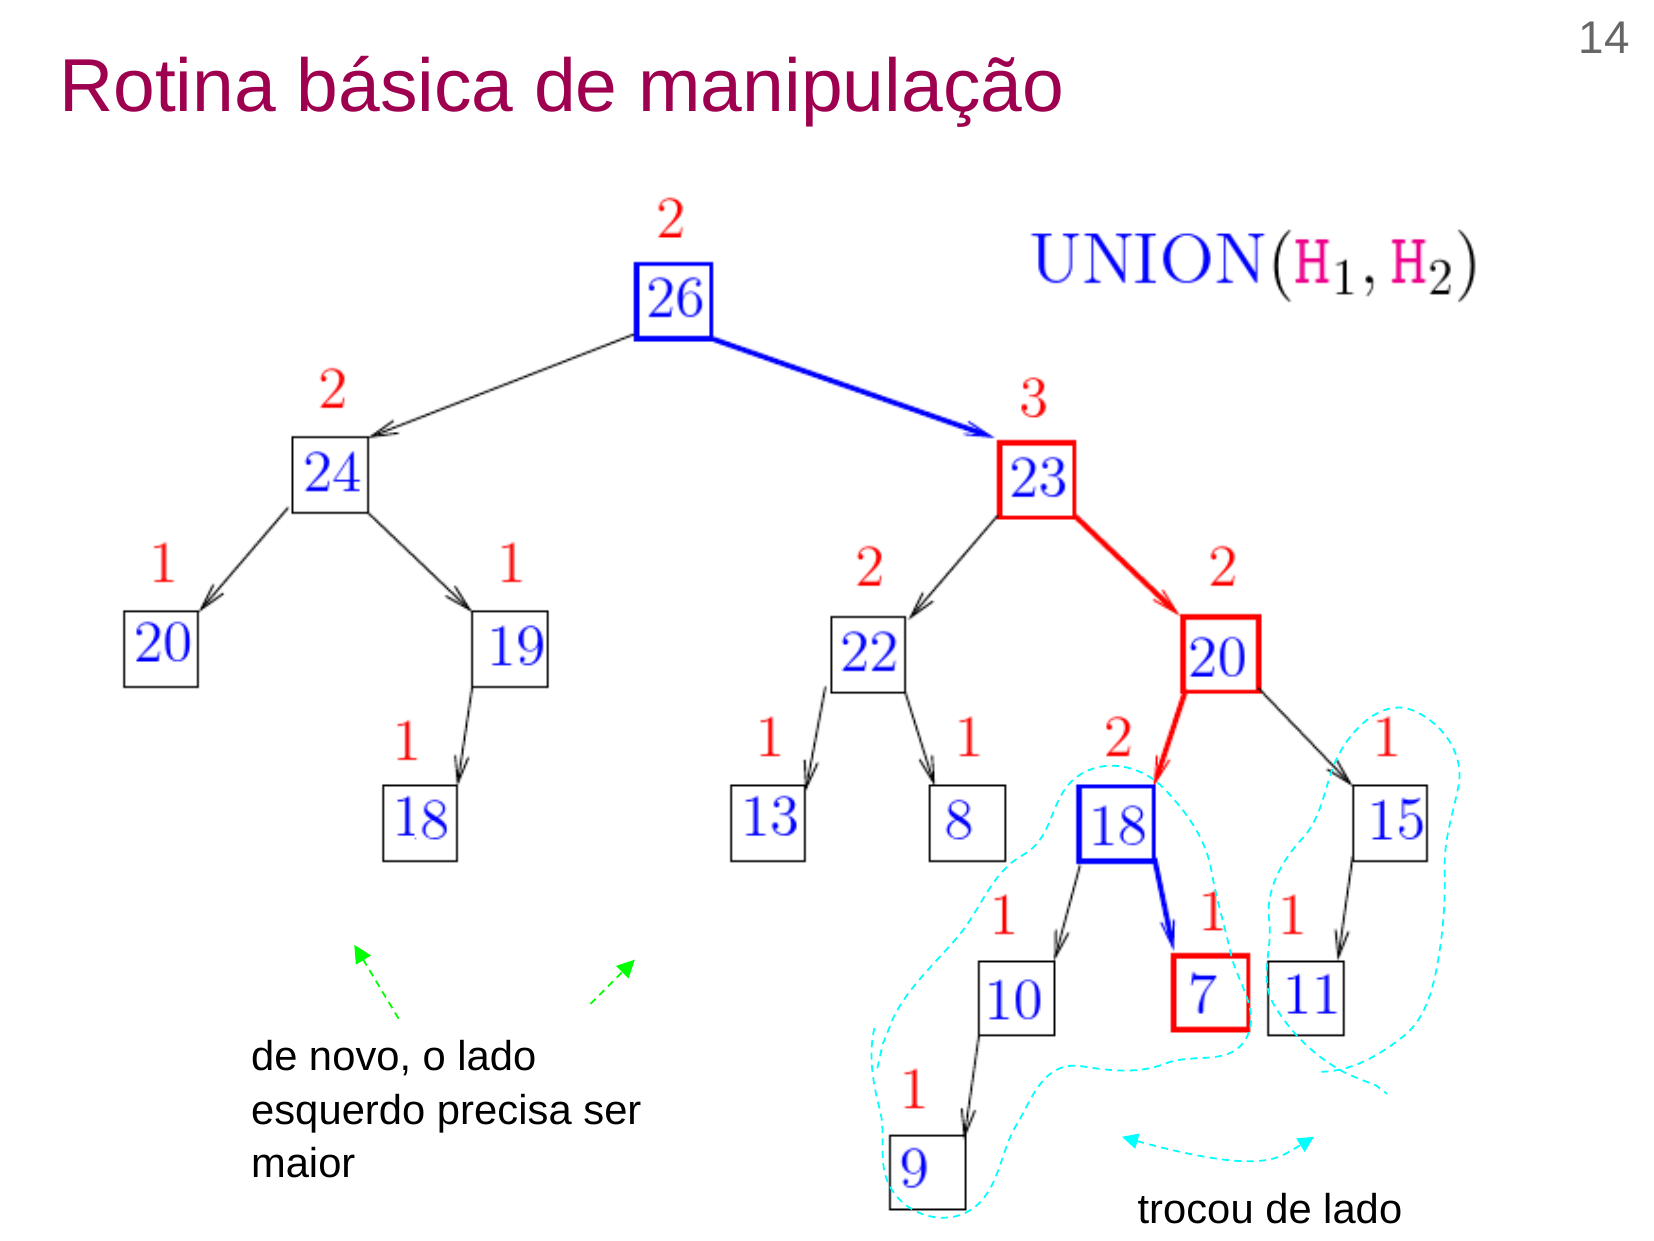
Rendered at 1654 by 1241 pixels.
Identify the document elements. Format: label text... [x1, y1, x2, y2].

text_box trocou de lado [1122, 1171, 1418, 1241]
title Rotina básica de manipulação [59, 29, 1595, 148]
text_box de novo, o lado esquerdo precisa ser maior [236, 1018, 709, 1194]
picture [118, 183, 1487, 1226]
